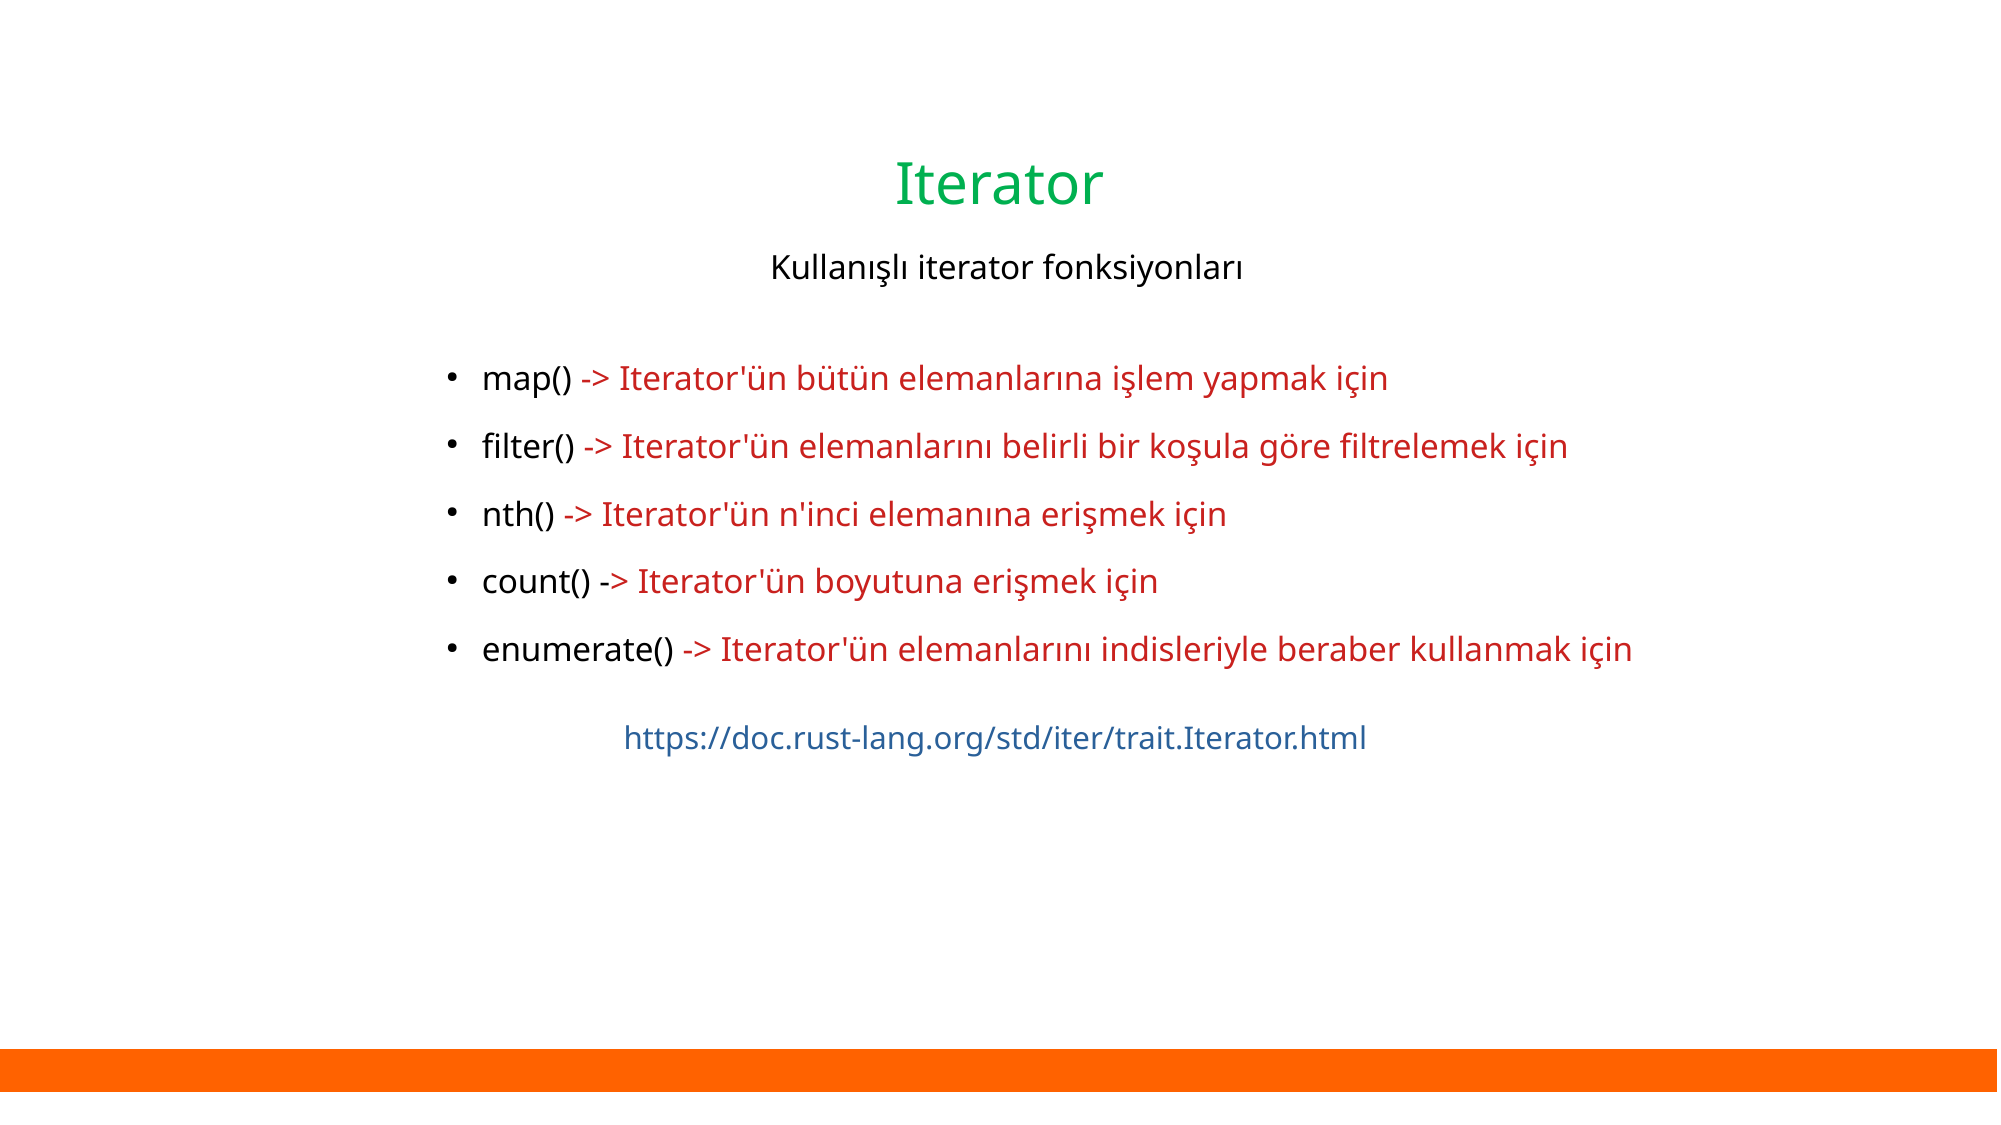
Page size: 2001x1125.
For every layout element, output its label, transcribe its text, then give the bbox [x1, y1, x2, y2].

text_box [0, 1049, 1997, 1092]
text_box https://doc.rust-lang.org/std/iter/trait.Iterator.html [608, 708, 1392, 794]
list Iterator [420, 146, 1580, 237]
text_box map() -> Iterator'ün bütün elemanlarına işlem yapmak için filter() -> Iterator'ün elemanlarını belirli bir koşula göre filtrelemek için nth() -> Iterator'ün n'inci elemanına erişmek için count() -> Iterator'ün boyutuna erişmek için enumerate() -> Iterator'ün elemanlarını indisleriyle beraber kullanmak için [431, 324, 1604, 619]
text_box Kullanışlı iterator fonksiyonları [755, 236, 1245, 289]
